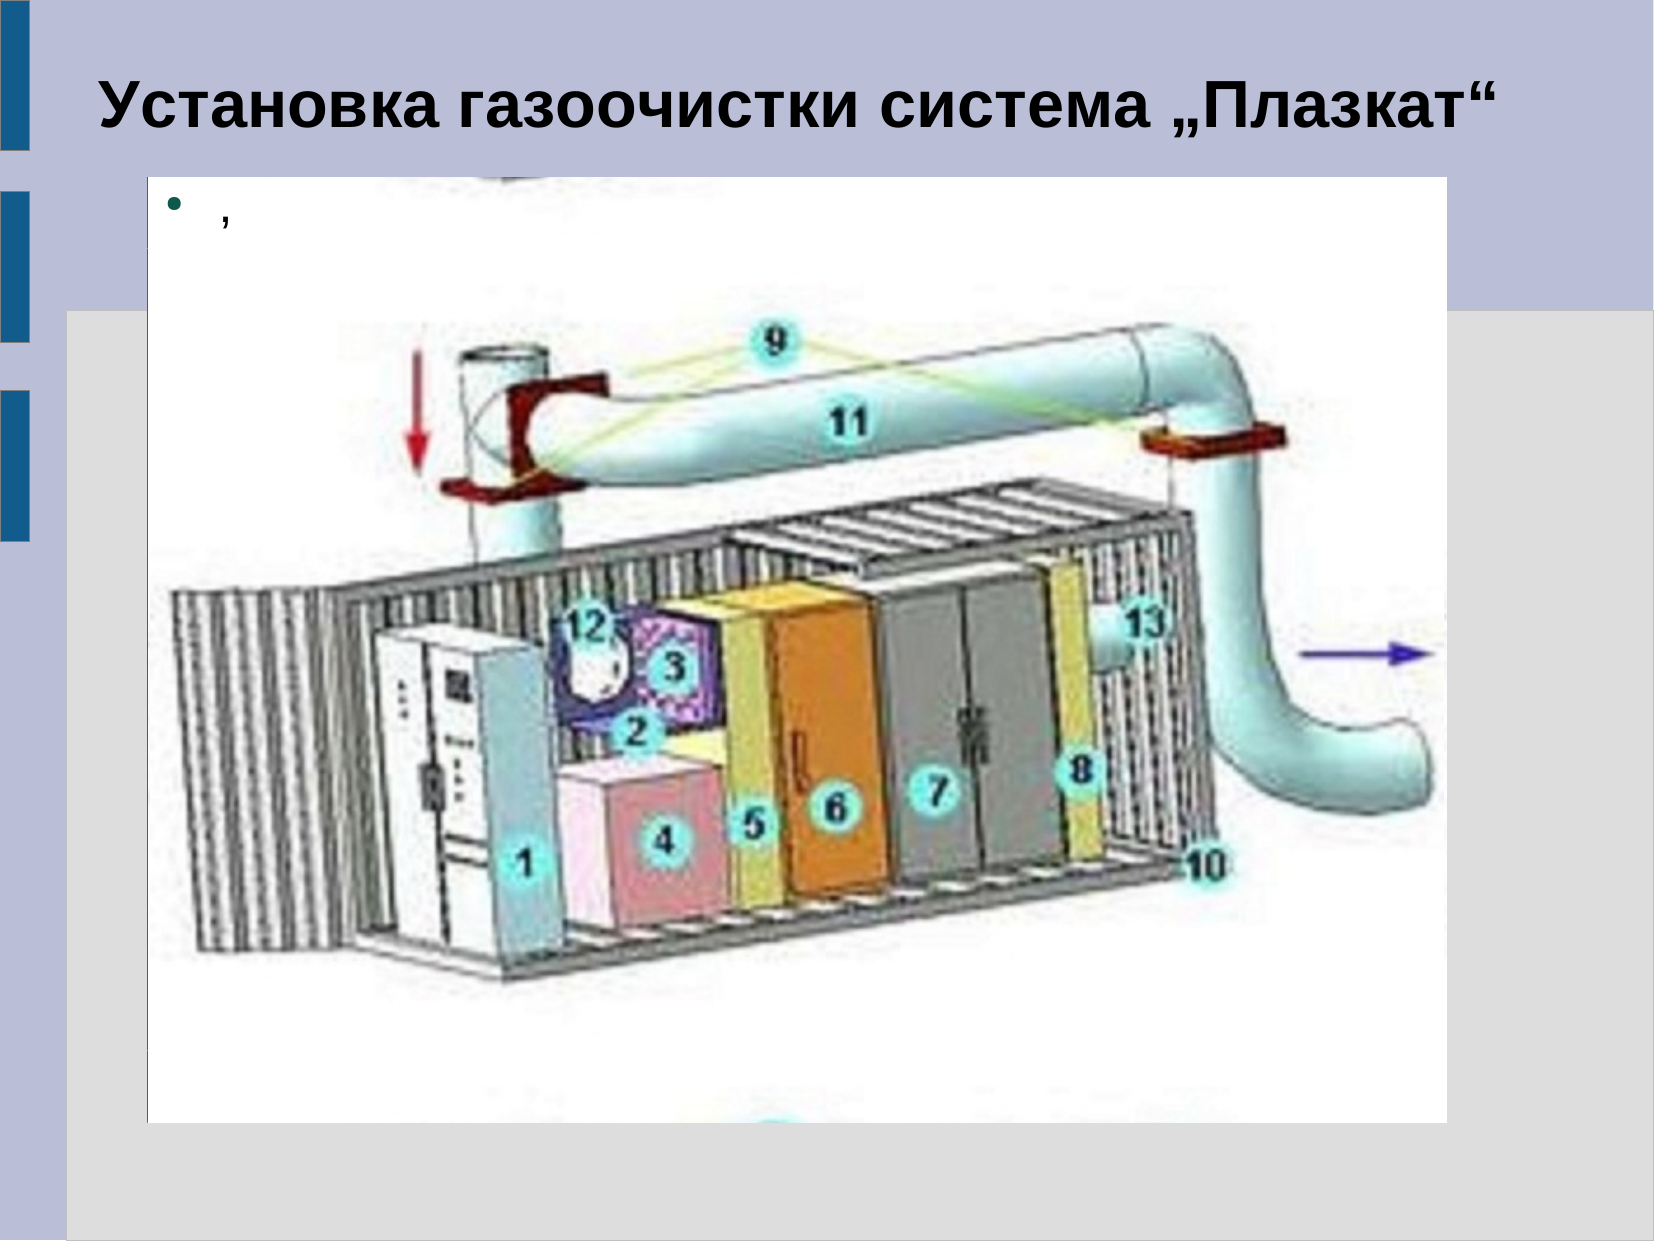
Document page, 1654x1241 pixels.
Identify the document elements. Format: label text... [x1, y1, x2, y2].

list , [147, 177, 1447, 1123]
title Установка газоочистки система „Плазкат“ [93, 0, 1506, 210]
